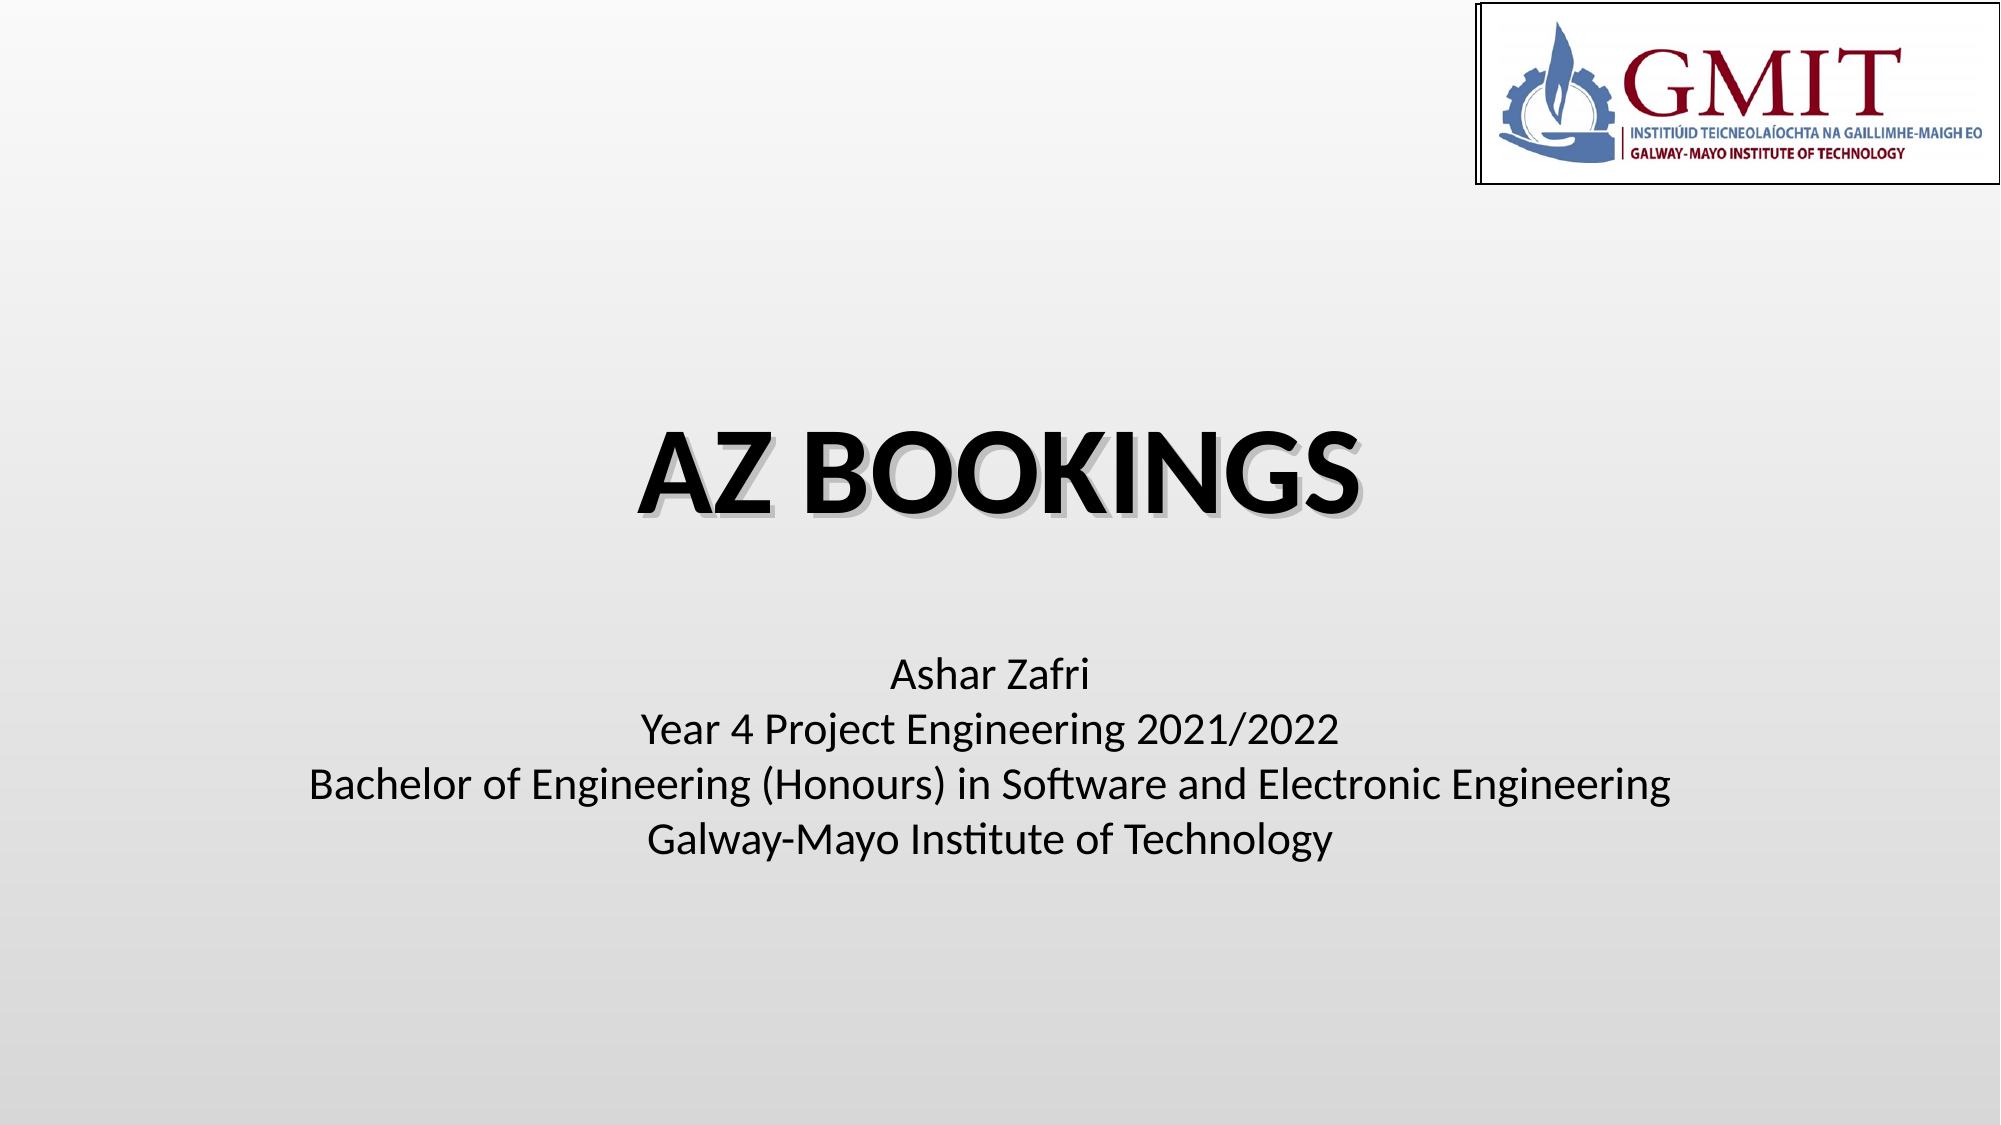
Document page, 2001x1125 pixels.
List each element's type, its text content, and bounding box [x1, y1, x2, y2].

subtitle Ashar Zafri Year 4 Project Engineering 2021/2022 Bachelor of Engineering (Honours) in Software and Electronic Engineering Galway-Mayo Institute of Technology [240, 636, 1741, 909]
title AZ BOOKINGS [249, 274, 1750, 547]
text_box [1481, 3, 2000, 184]
picture [1499, 21, 1982, 163]
